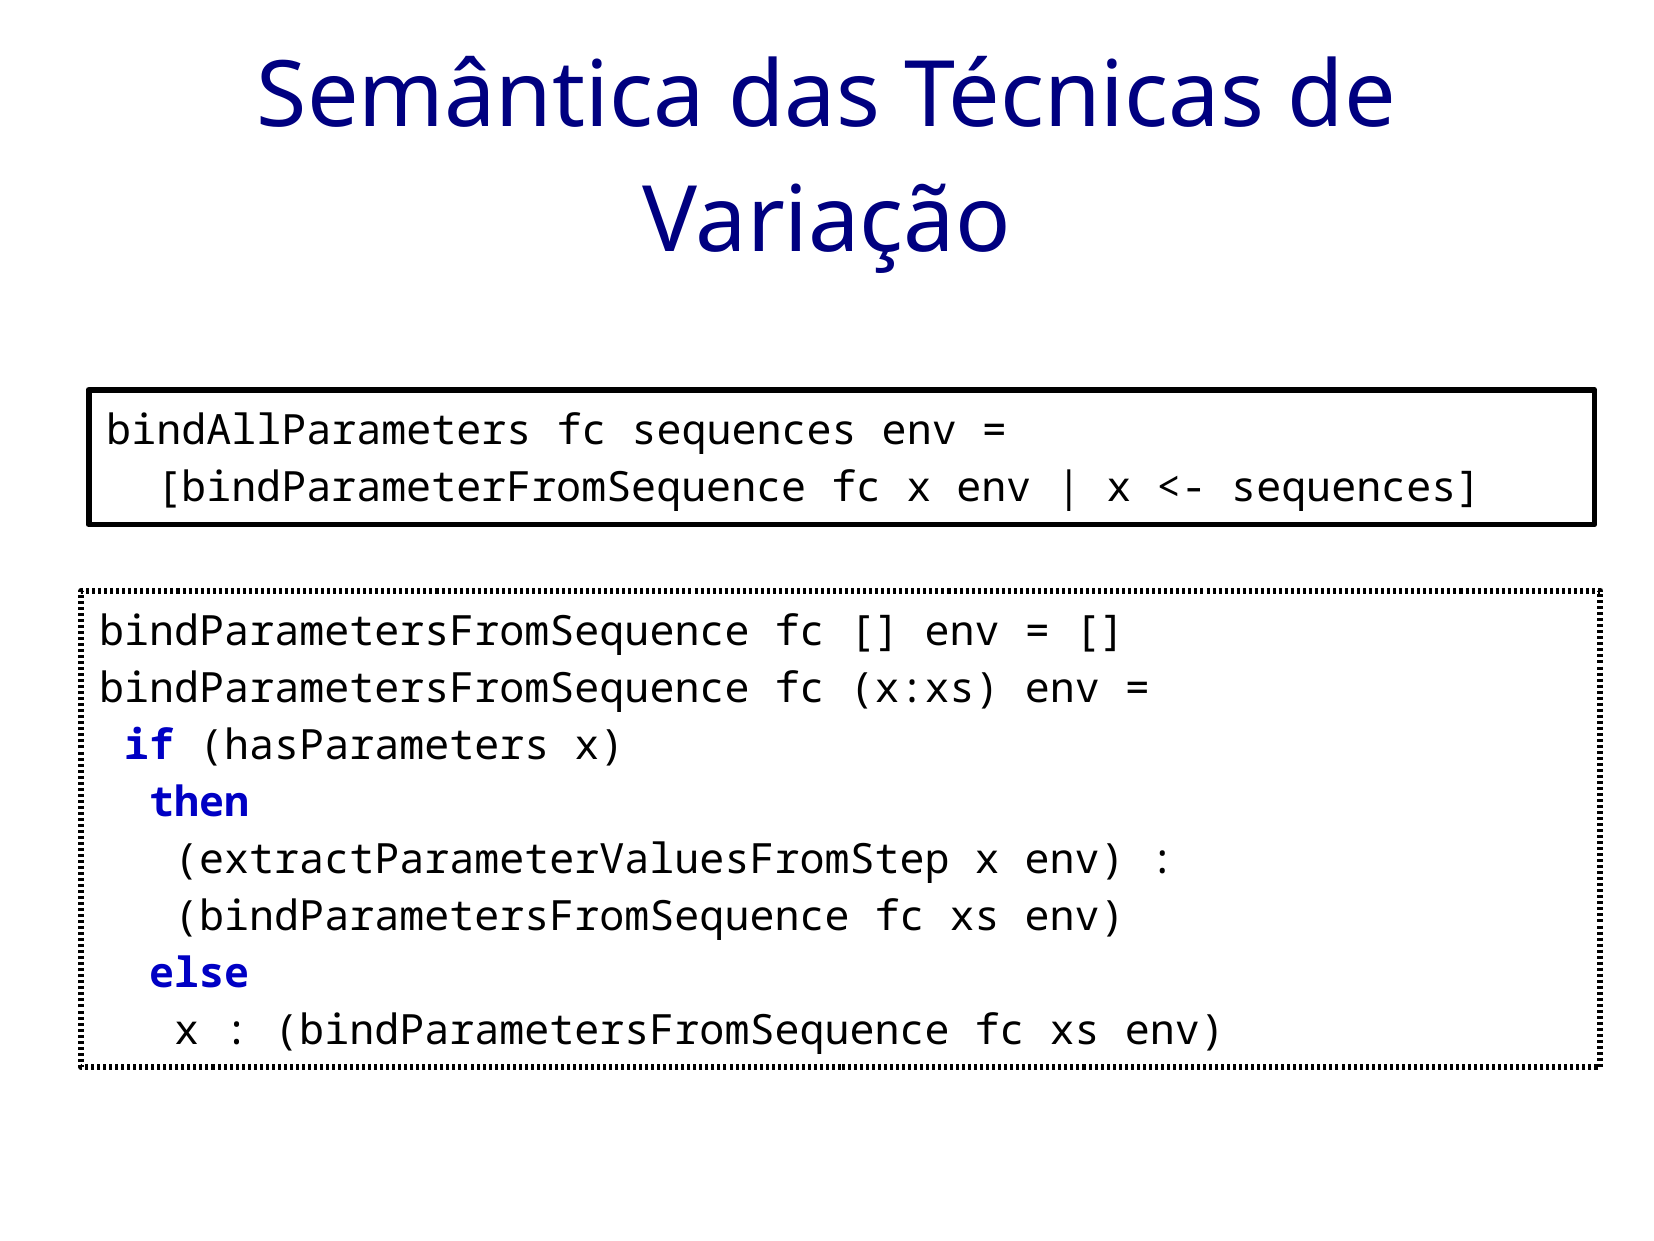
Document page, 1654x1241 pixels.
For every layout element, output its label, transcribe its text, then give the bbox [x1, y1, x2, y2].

title Semântica das Técnicas de Variação [82, 24, 1571, 282]
text_box bindAllParameters fc sequences env = [bindParameterFromSequence fc x env | x <- sequences] [88, 389, 1595, 516]
text_box bindParametersFromSequence fc [] env = [] bindParametersFromSequence fc (x:xs) env = if (hasParameters x) then (extractParameterValuesFromStep x env) : (bindParametersFromSequence fc xs env) else x : (bindParametersFromSequence fc xs env) [81, 590, 1601, 1032]
